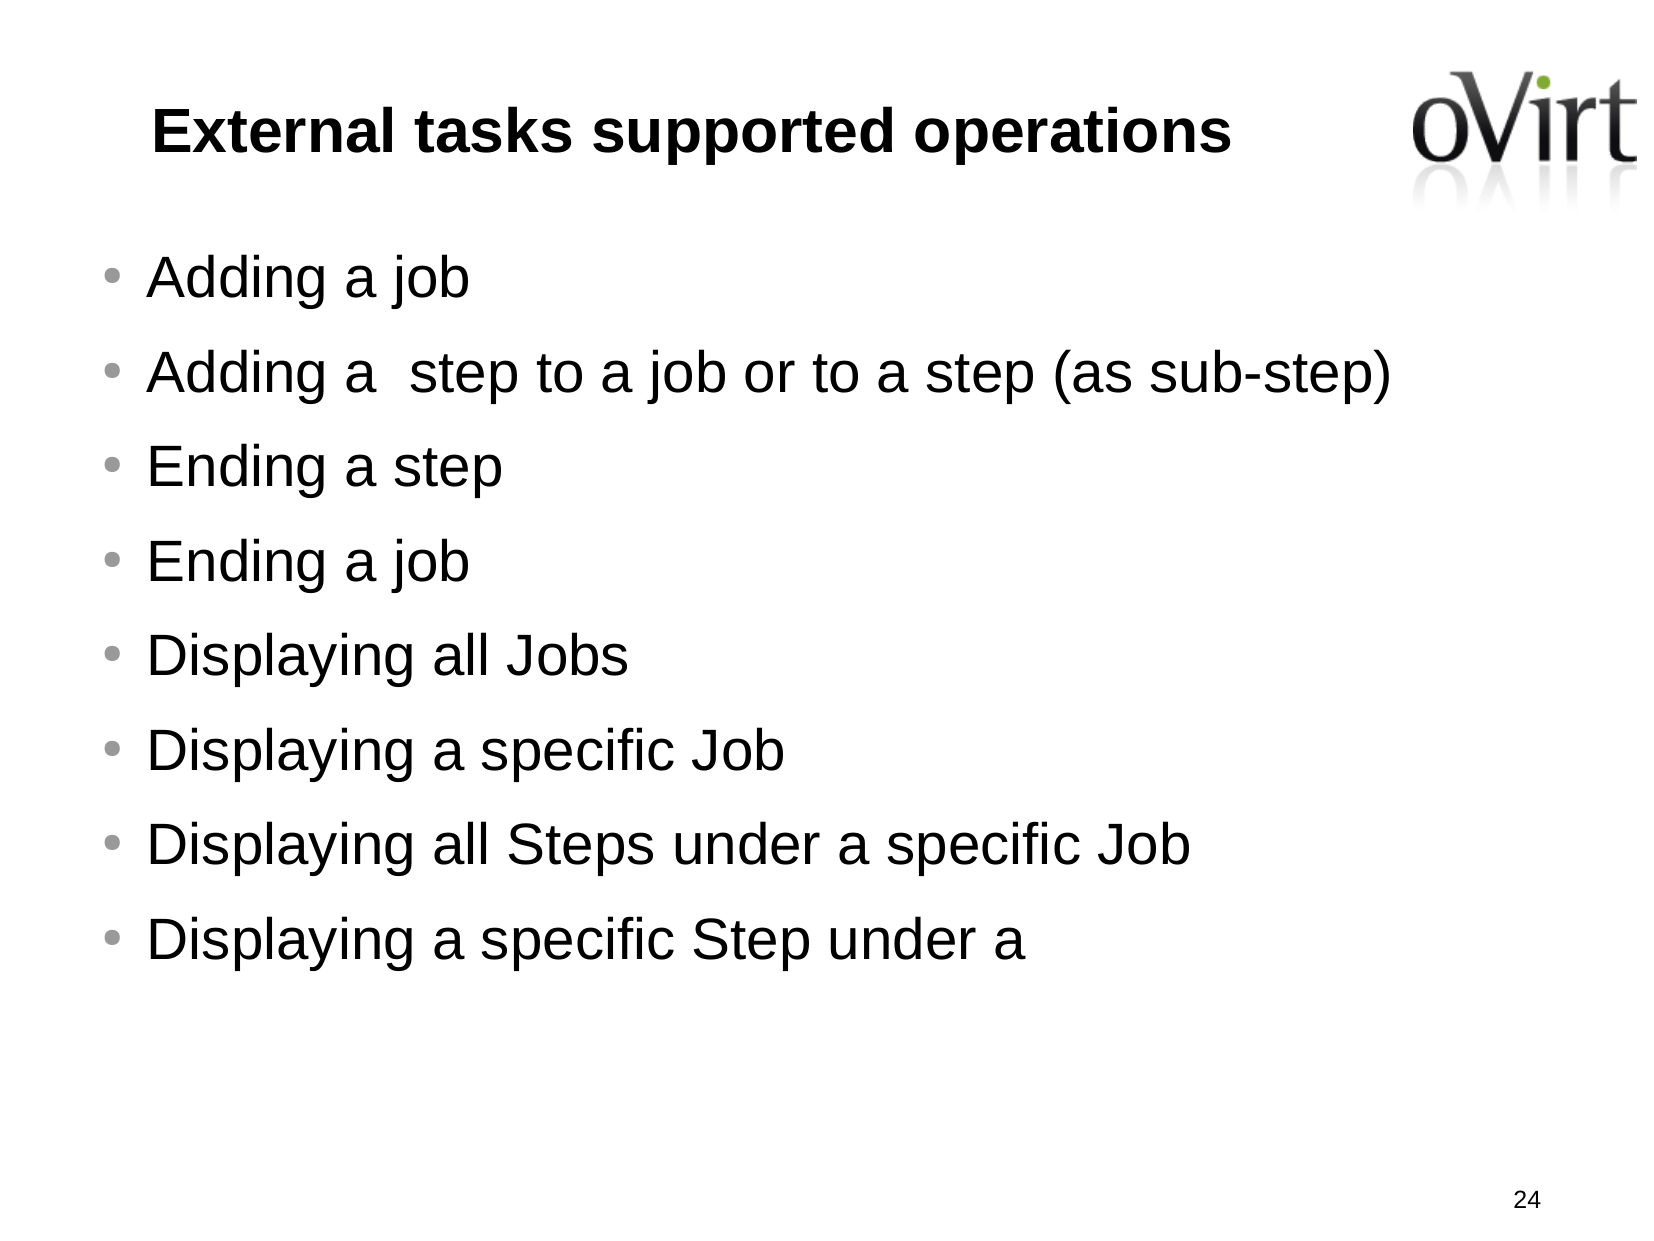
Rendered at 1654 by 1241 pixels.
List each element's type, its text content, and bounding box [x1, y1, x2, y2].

picture [1413, 63, 1637, 212]
list Adding a job Adding a step to a job or to a step (as sub-step) Ending a step Ending a job Displaying all Jobs Displaying a specific Job Displaying all Steps under a specific Job Displaying a specific Step under a [86, 244, 1576, 1039]
title External tasks supported operations [82, 37, 1303, 226]
